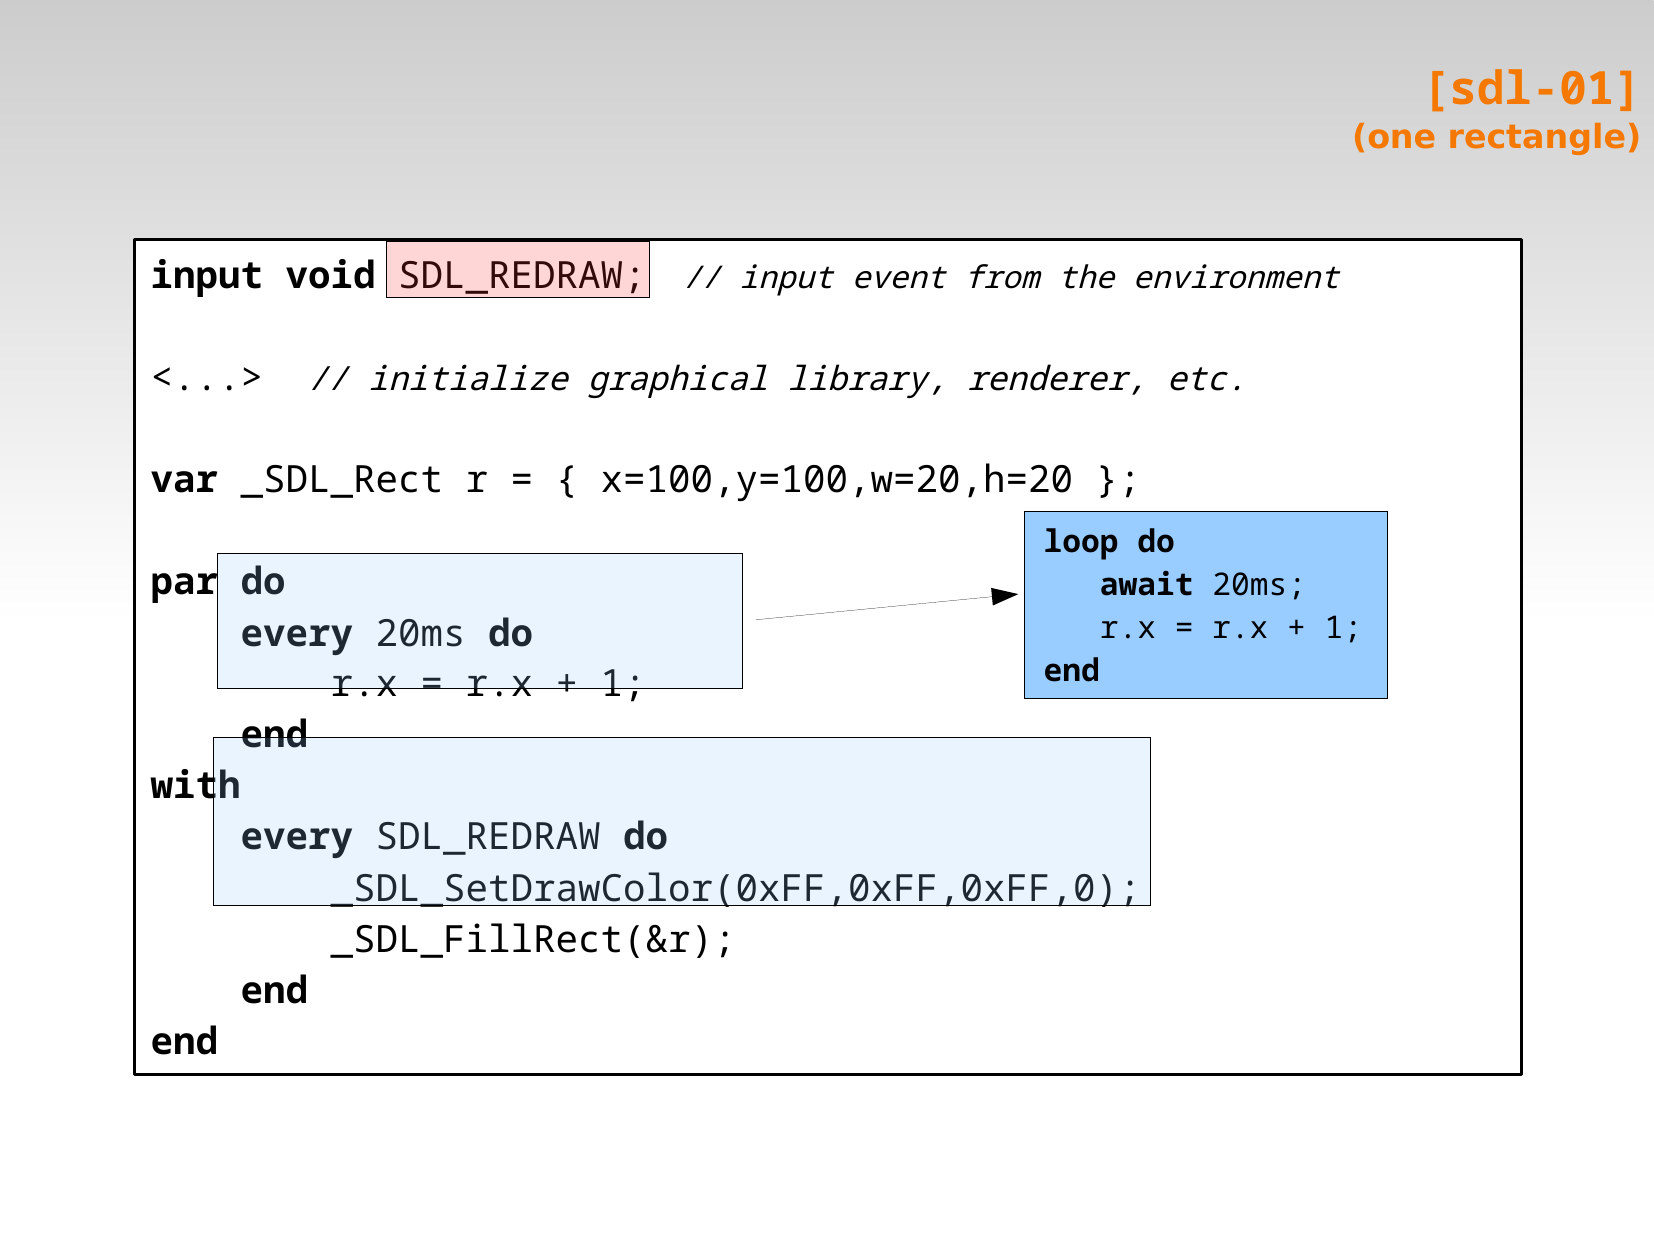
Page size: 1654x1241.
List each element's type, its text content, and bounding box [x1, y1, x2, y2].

text_box [217, 553, 743, 689]
title [sdl-01] (one rectangle) [153, 2, 1642, 210]
text_box input void SDL_REDRAW; // input event from the environment <...> // initialize graphical library, renderer, etc. var _SDL_Rect r = { x=100,y=100,w=20,h=20 }; par do every 20ms do r.x = r.x + 1; end with every SDL_REDRAW do _SDL_SetDrawColor(0xFF,0xFF,0xFF,0); _SDL_FillRect(&r); end end [134, 239, 1522, 968]
text_box [213, 737, 1151, 906]
text_box loop do await 20ms; r.x = r.x + 1; end [1024, 511, 1388, 699]
text_box [386, 241, 650, 298]
